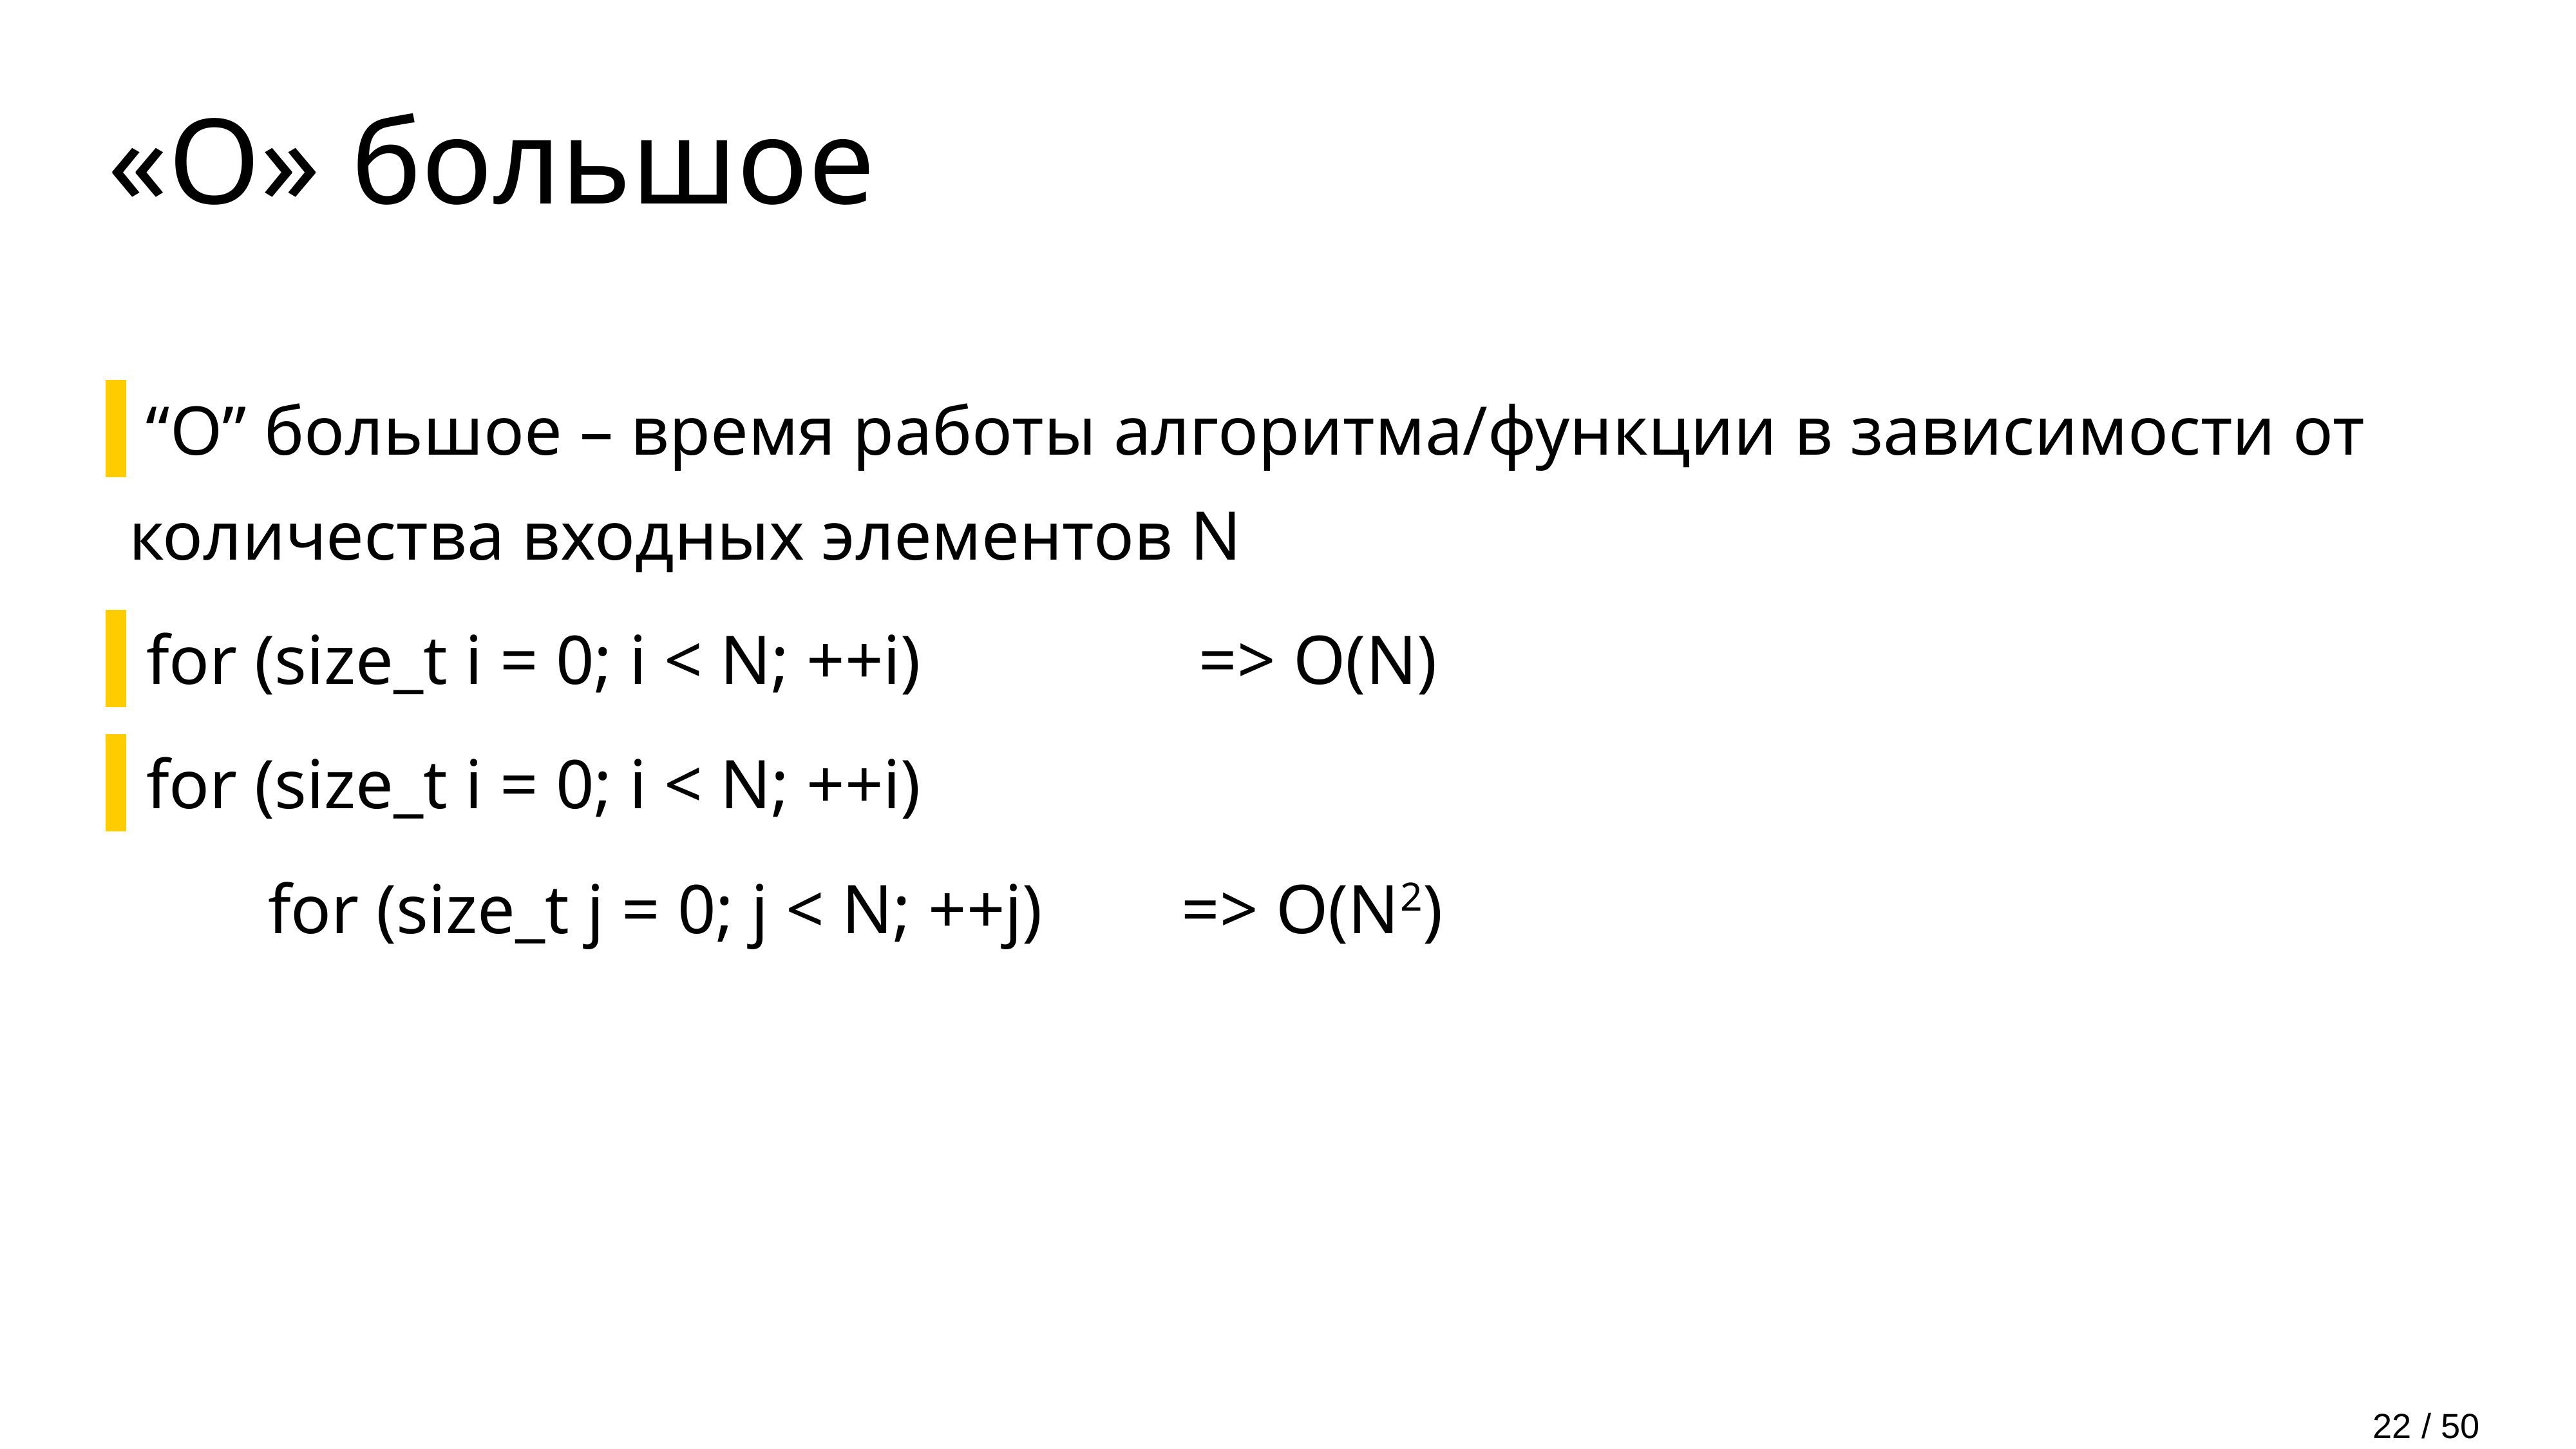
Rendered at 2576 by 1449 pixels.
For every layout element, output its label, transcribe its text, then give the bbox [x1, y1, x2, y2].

title «О» большое [108, 80, 2468, 242]
text_box “О” большое – время работы алгоритма/функции в зависимости от количества входных элементов N for (size_t i = 0; i < N; ++i) => O(N) for (size_t i = 0; i < N; ++i) for (size_t j = 0; j < N; ++j) => O(N2) [96, 364, 2512, 1419]
text_box <number> / 50 [2363, 1402, 2576, 1449]
